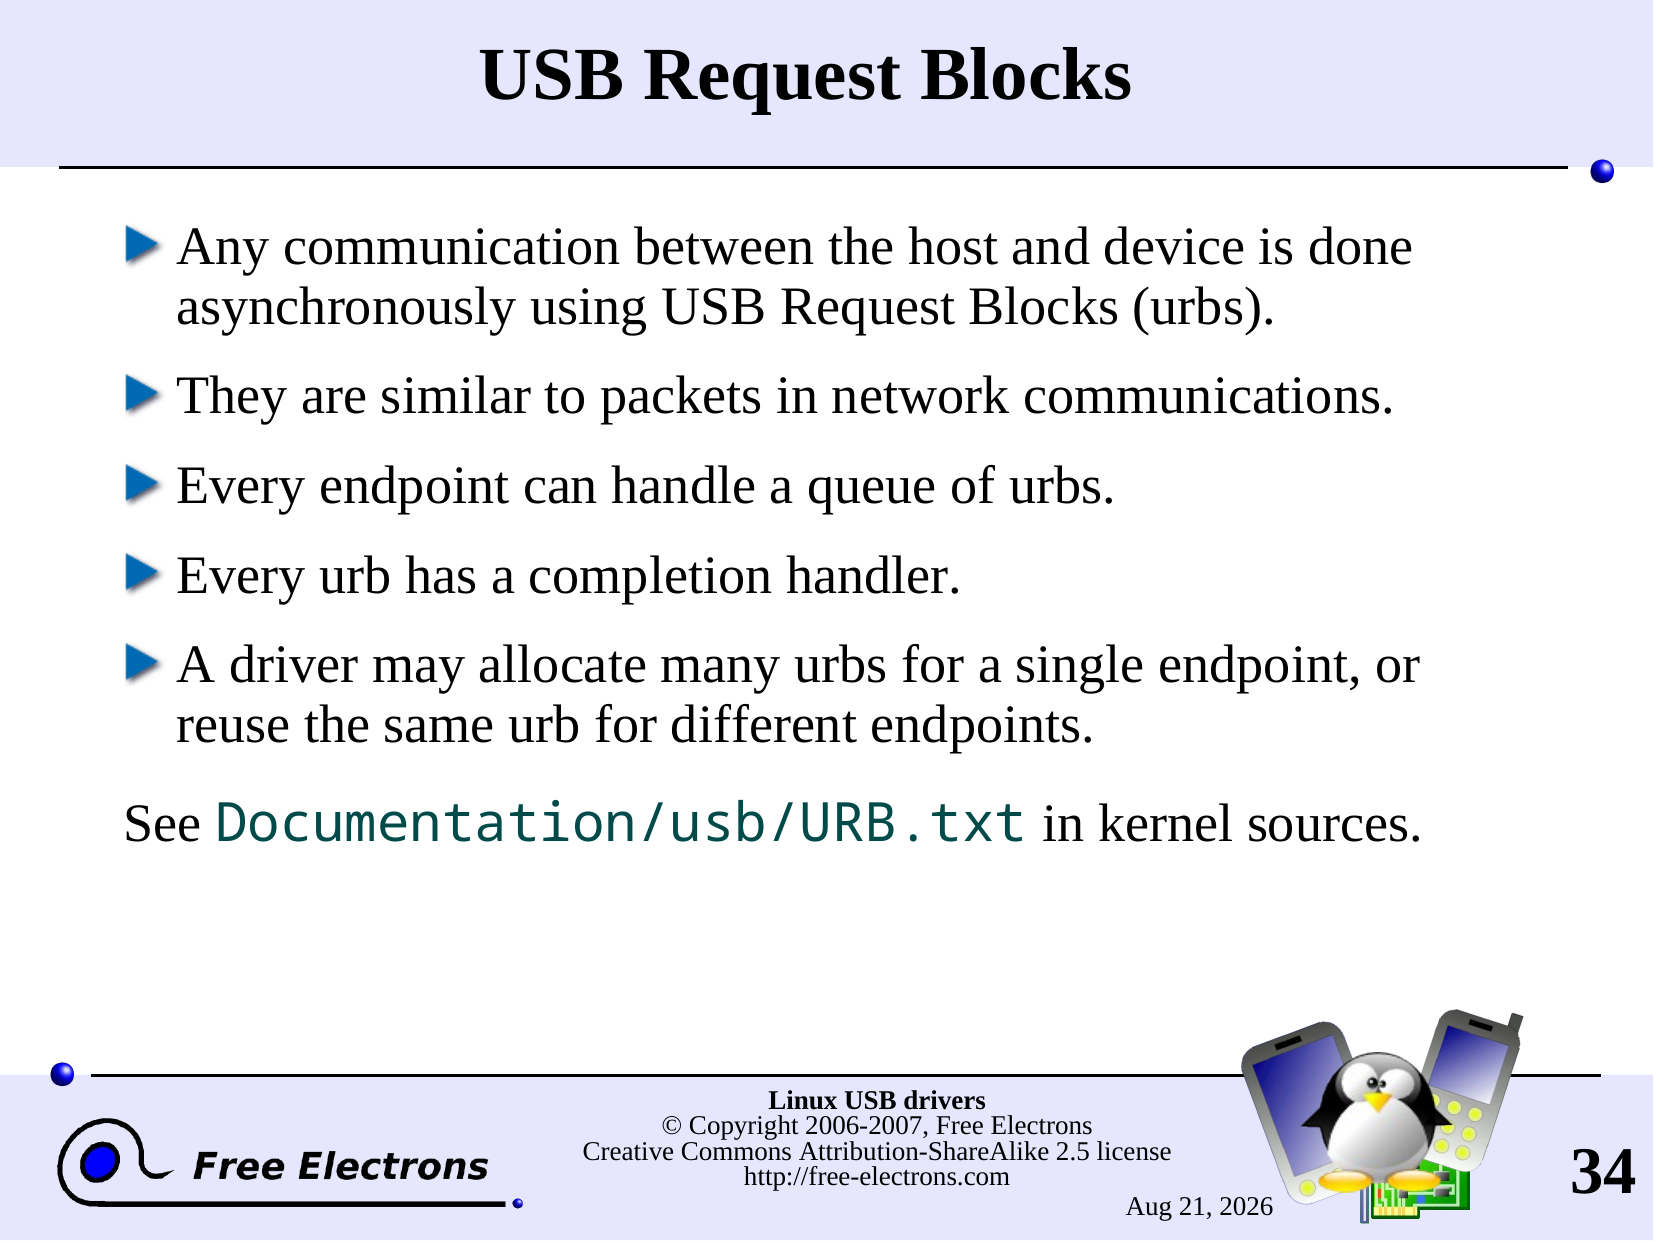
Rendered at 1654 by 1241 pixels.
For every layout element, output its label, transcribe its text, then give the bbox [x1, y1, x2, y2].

list Any communication between the host and device is done asynchronously using USB Request Blocks (urbs). They are similar to packets in network communications. Every endpoint can handle a queue of urbs. Every urb has a completion handler. A driver may allocate many urbs for a single endpoint, or reuse the same urb for different endpoints. See Documentation/usb/URB.txt in kernel sources. [105, 216, 1518, 1066]
title USB Request Blocks [60, 25, 1551, 124]
picture [1231, 1007, 1538, 1241]
picture [50, 1107, 527, 1216]
